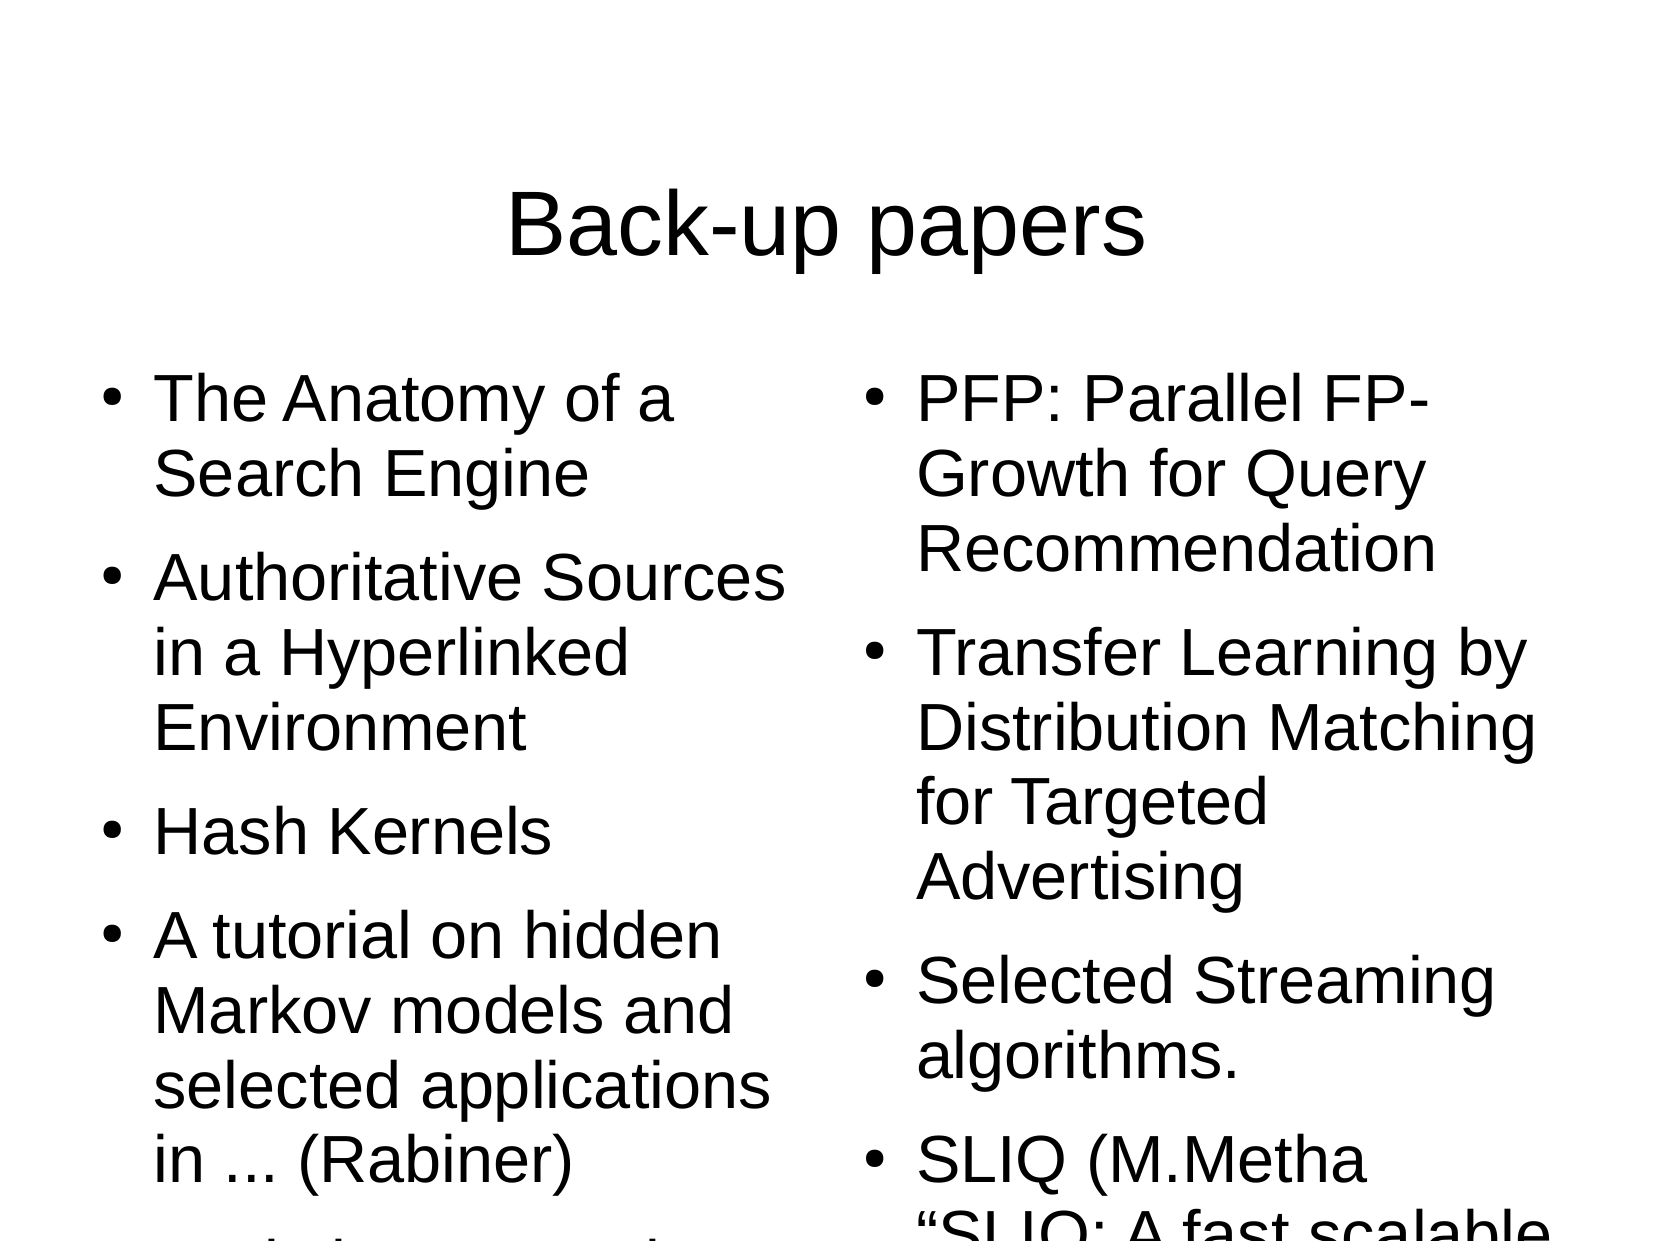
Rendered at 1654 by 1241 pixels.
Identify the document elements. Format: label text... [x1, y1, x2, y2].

list PFP: Parallel FP-Growth for Query Recommendation Transfer Learning by Distribution Matching for Targeted Advertising Selected Streaming algorithms. SLIQ (M.Metha “SLIQ: A fast scalable classifier for data mining (1996)) [845, 361, 1572, 1180]
title Back-up papers [82, 120, 1571, 328]
list The Anatomy of a Search Engine Authoritative Sources in a Hyperlinked Environment Hash Kernels A tutorial on hidden Markov models and selected applications in ... (Rabiner) Logistic Regression Pegasos: Primal Estimated sub-GrAdient SOlver for SVM [82, 361, 809, 1180]
